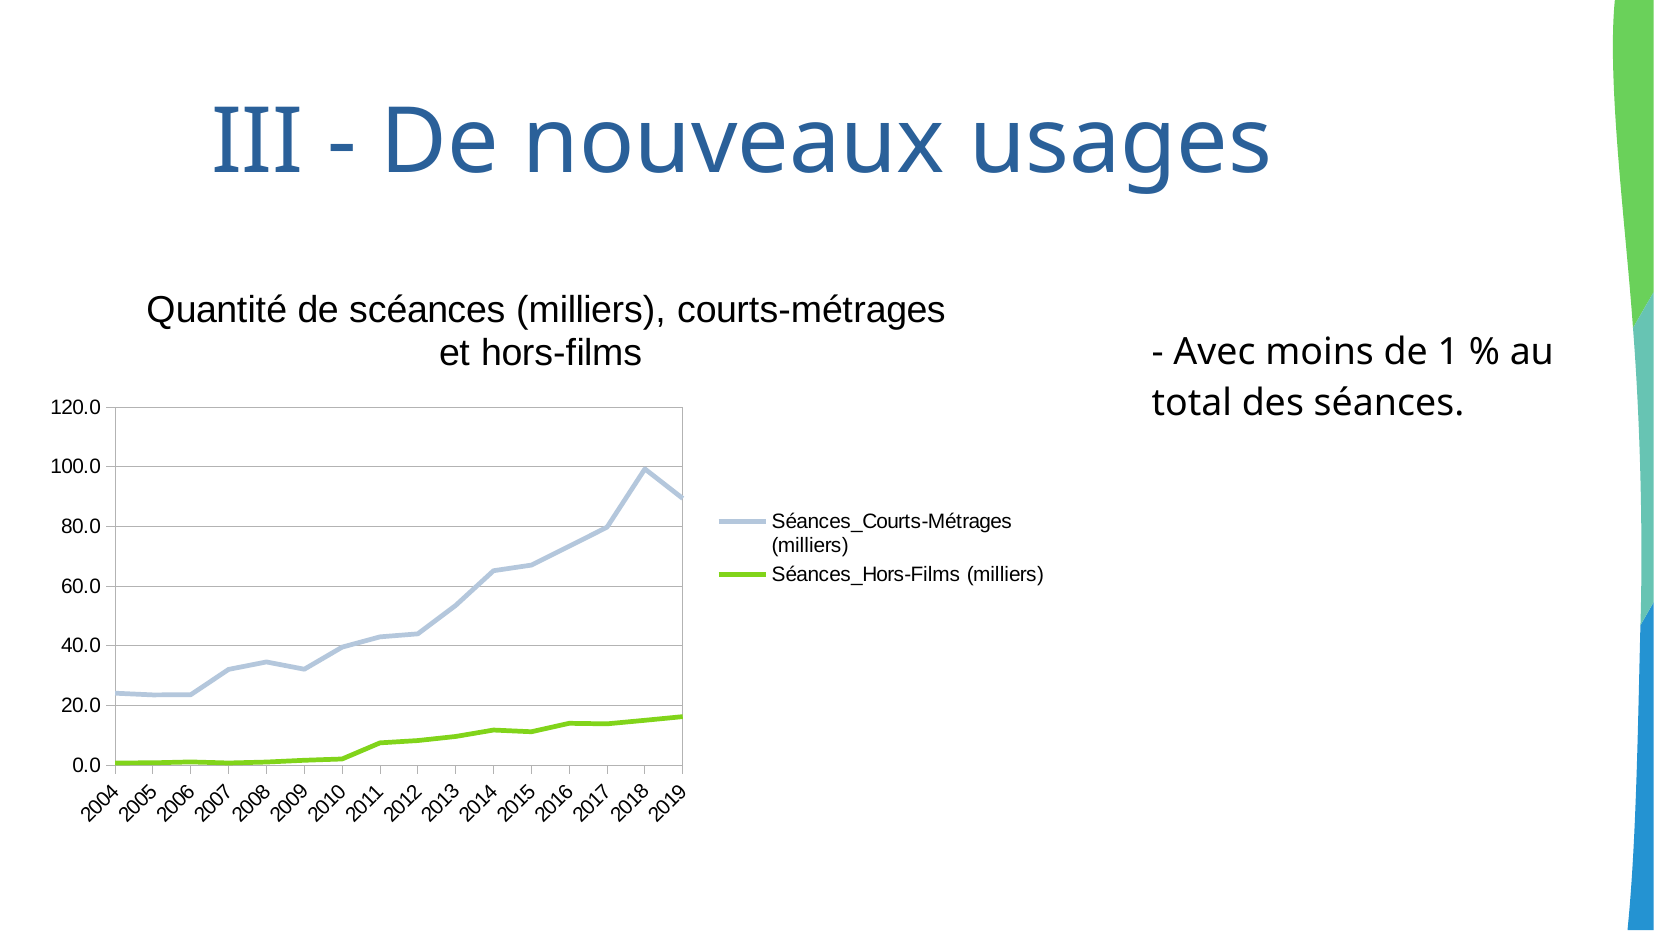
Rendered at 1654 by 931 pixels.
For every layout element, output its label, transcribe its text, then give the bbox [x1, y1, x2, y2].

chart [29, 257, 1063, 839]
text_box - Avec moins de 1 % au total des séances. [1151, 324, 1595, 427]
title III - De nouveaux usages [140, 59, 1565, 215]
